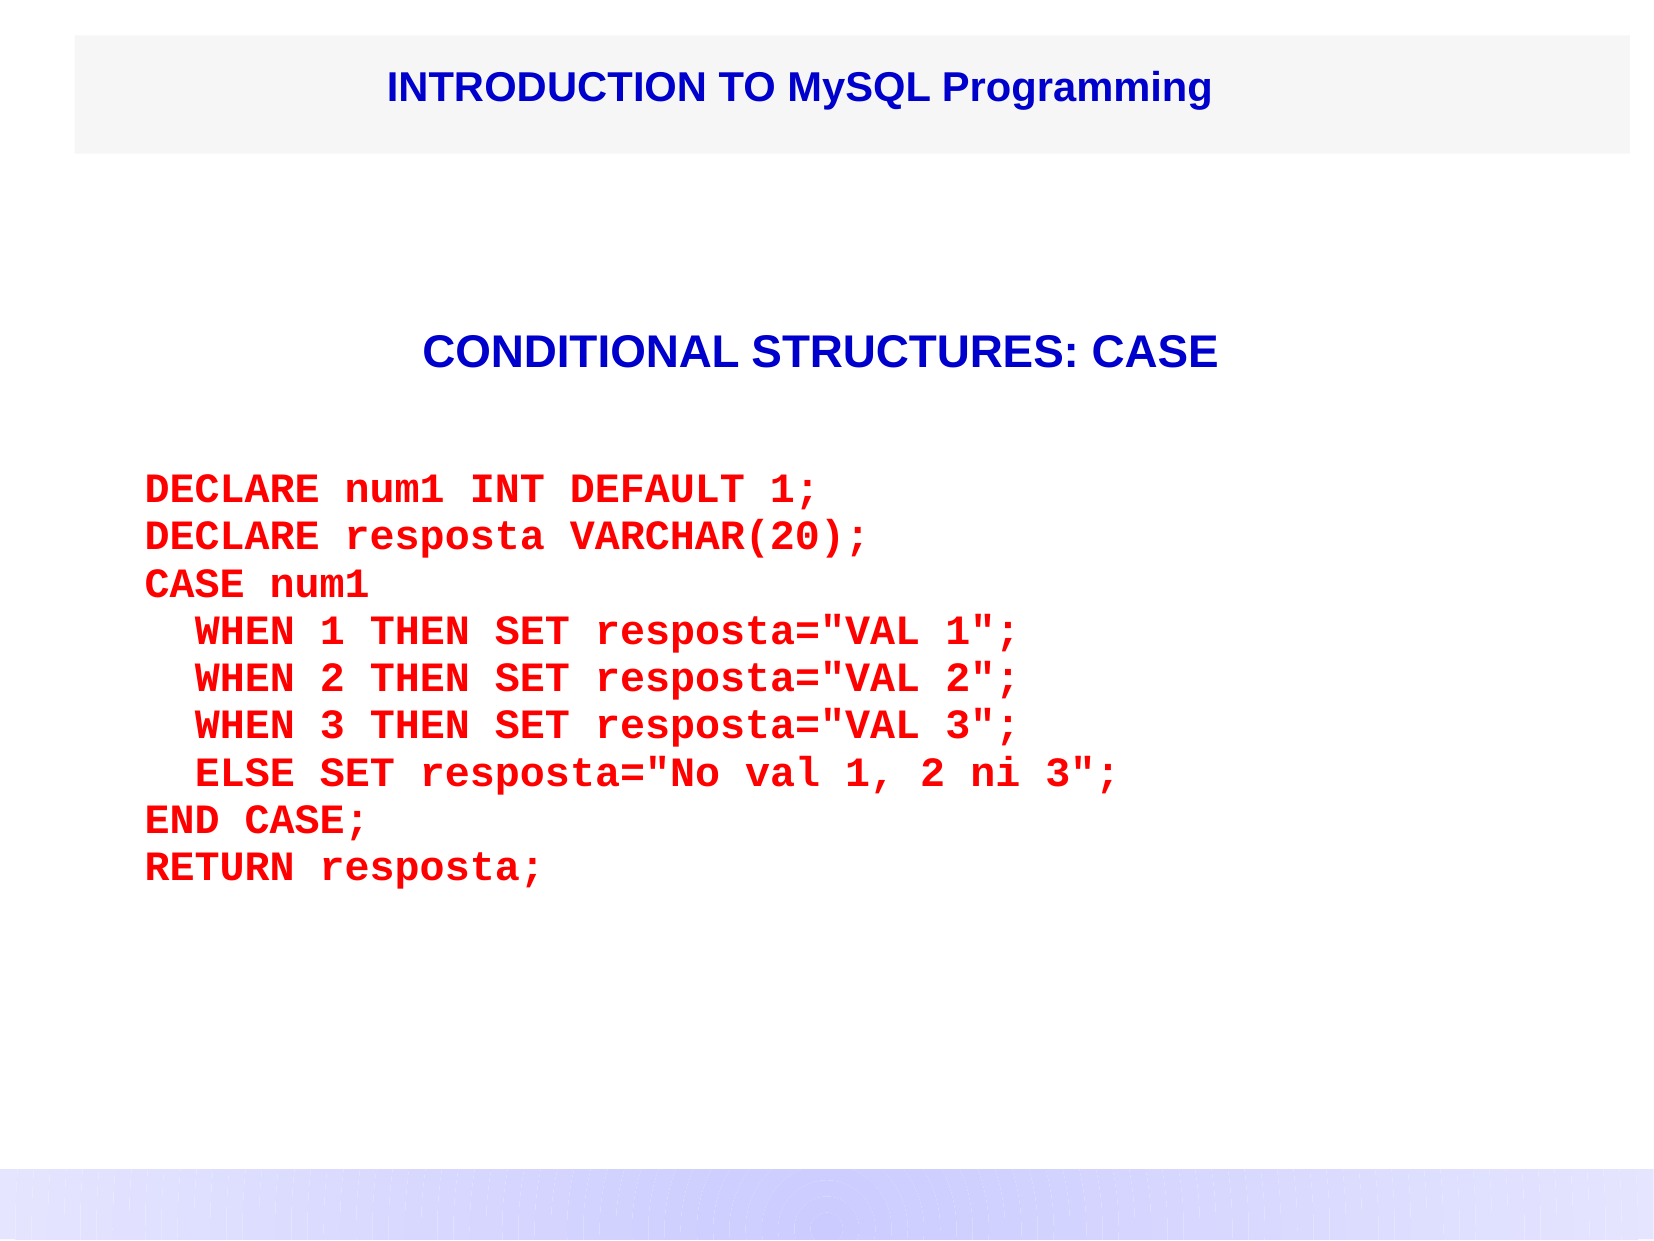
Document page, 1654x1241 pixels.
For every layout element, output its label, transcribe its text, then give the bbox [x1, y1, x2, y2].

text_box [74, 35, 1630, 154]
text_box CONDITIONAL STRUCTURES: CASE [129, 318, 1512, 449]
text_box [0, 304, 1654, 1221]
text_box DECLARE num1 INT DEFAULT 1; DECLARE resposta VARCHAR(20); CASE num1 WHEN 1 THEN SET resposta="VAL 1"; WHEN 2 THEN SET resposta="VAL 2"; WHEN 3 THEN SET resposta="VAL 3"; ELSE SET resposta="No val 1, 2 ni 3"; END CASE; RETURN resposta; [129, 460, 1607, 996]
text_box INTRODUCTION TO MySQL Programming [371, 56, 1229, 119]
